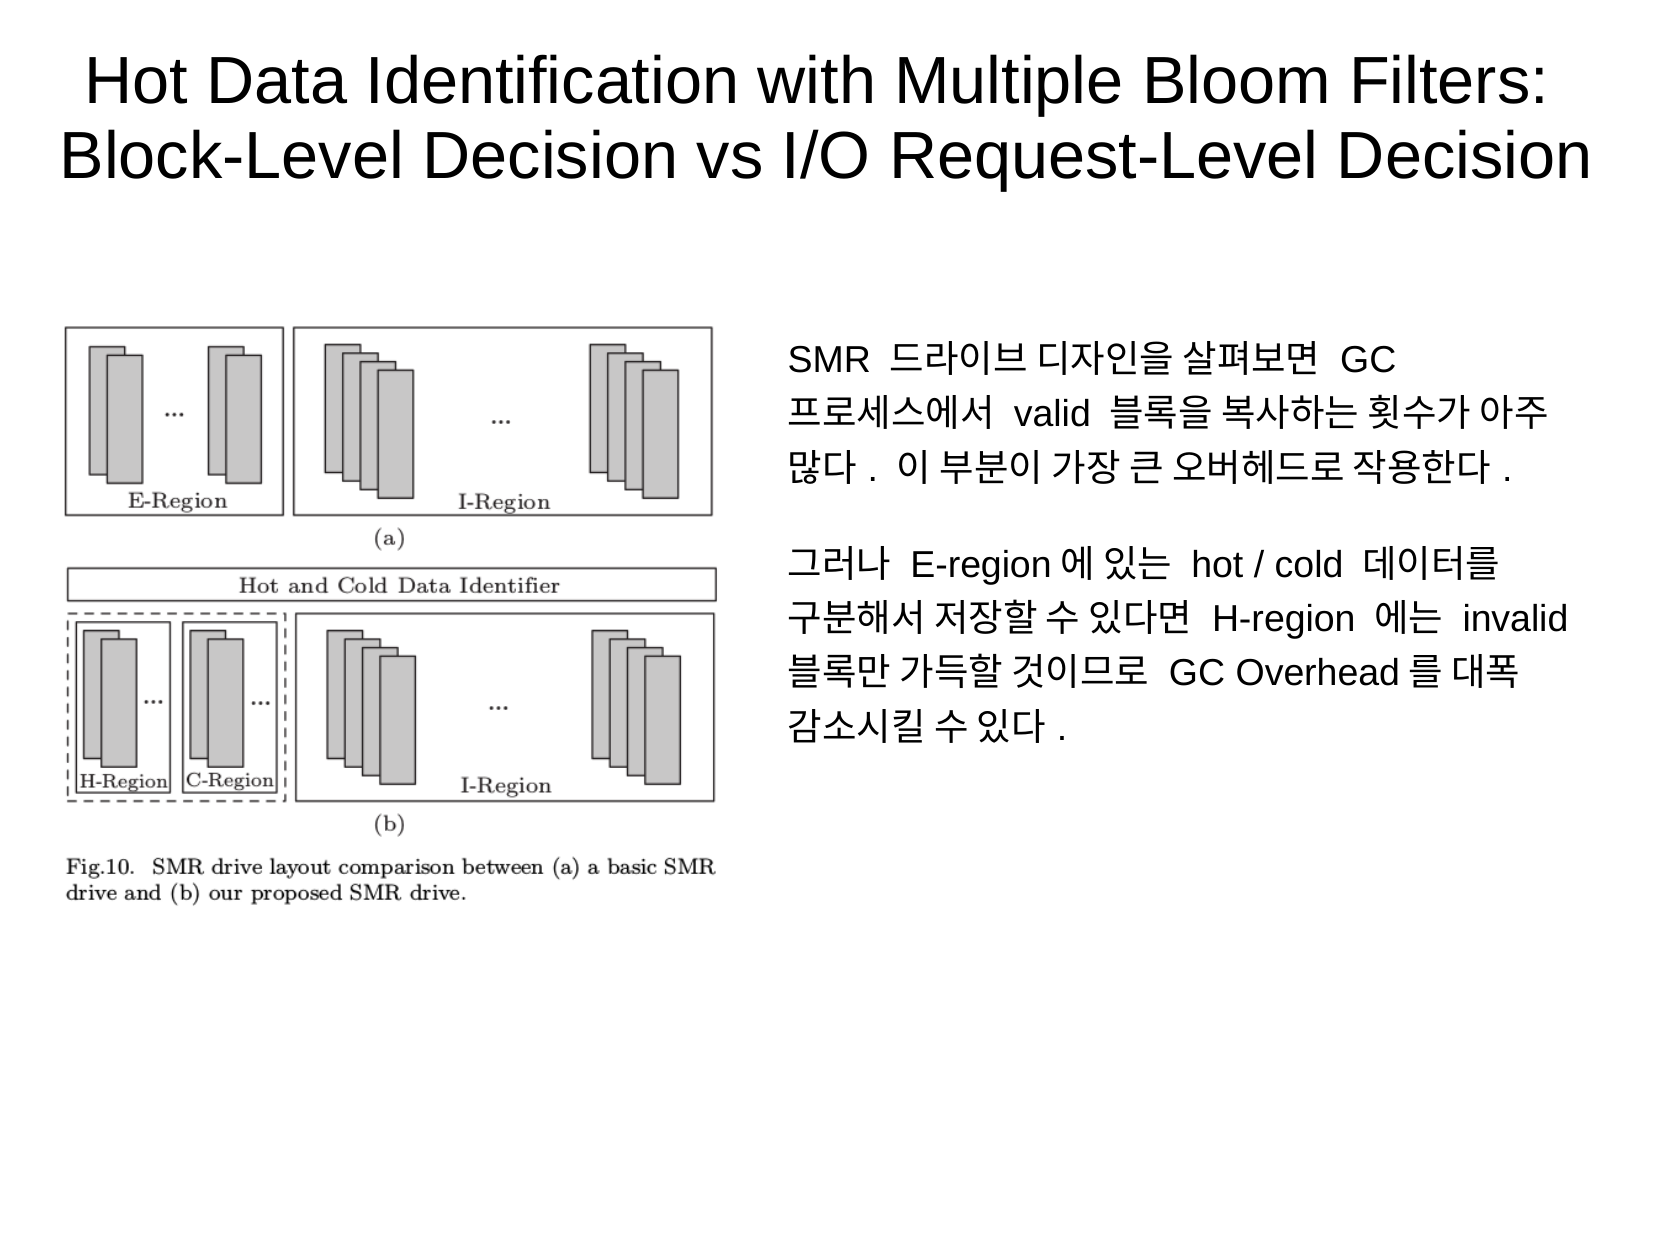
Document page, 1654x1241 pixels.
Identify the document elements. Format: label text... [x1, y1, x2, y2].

text_box Hot Data Identification with Multiple Bloom Filters: Block-Level Decision vs I/O Request-Level Decision [0, 35, 1654, 201]
picture [55, 313, 728, 927]
text_box SMR 드라이브 디자인을 살펴보면 GC 프로세스에서 valid 블록을 복사하는 횟수가 아주 많다. 이 부분이 가장 큰 오버헤드로 작용한다. 그러나 E-region에 있는 hot / cold 데이터를 구분해서 저장할 수 있다면 H-region 에는 invalid 블록만 가득할 것이므로 GC Overhead를 대폭 감소시킬 수 있다. [772, 321, 1598, 781]
